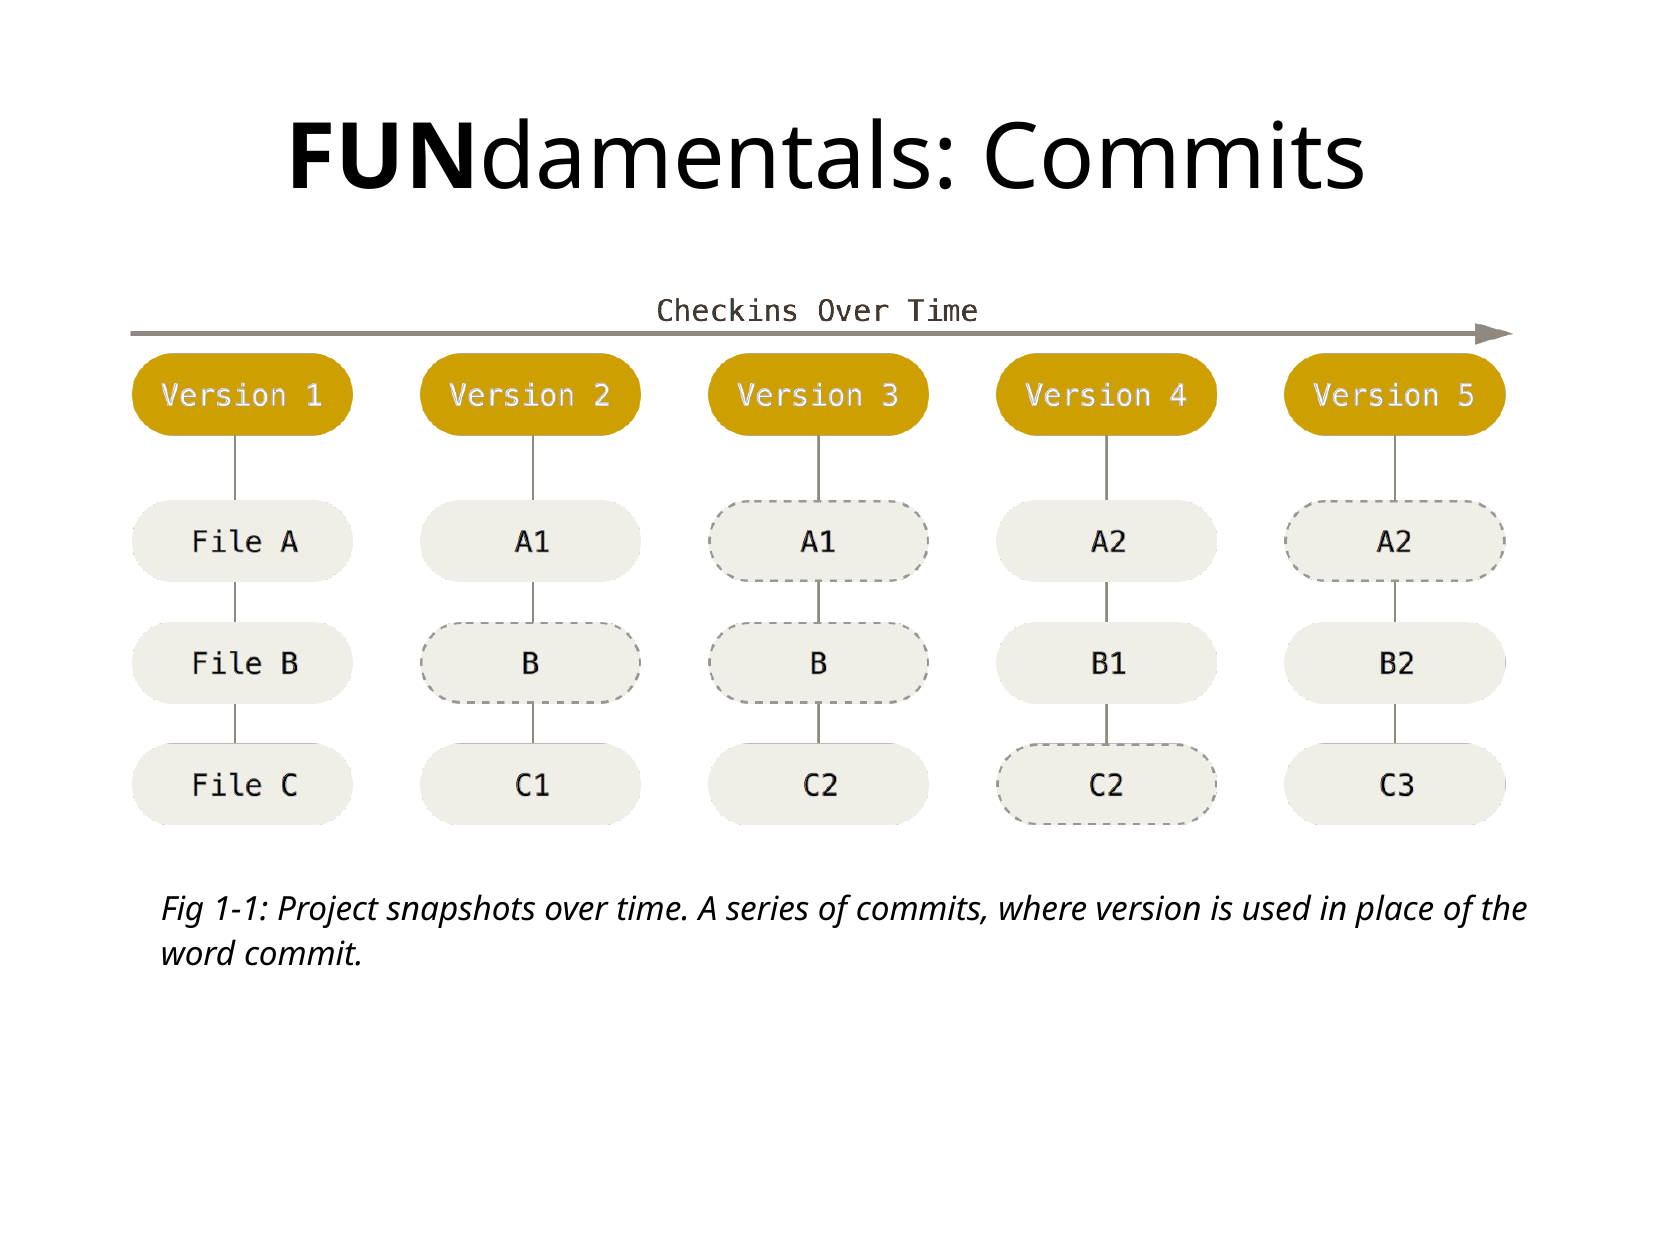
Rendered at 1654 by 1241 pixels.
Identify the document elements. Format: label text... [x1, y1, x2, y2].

list Fig 1-1: Project snapshots over time. A series of commits, where version is used in place of the word commit. [90, 885, 1579, 1021]
picture [129, 296, 1516, 826]
title FUNdamentals: Commits [82, 49, 1571, 257]
